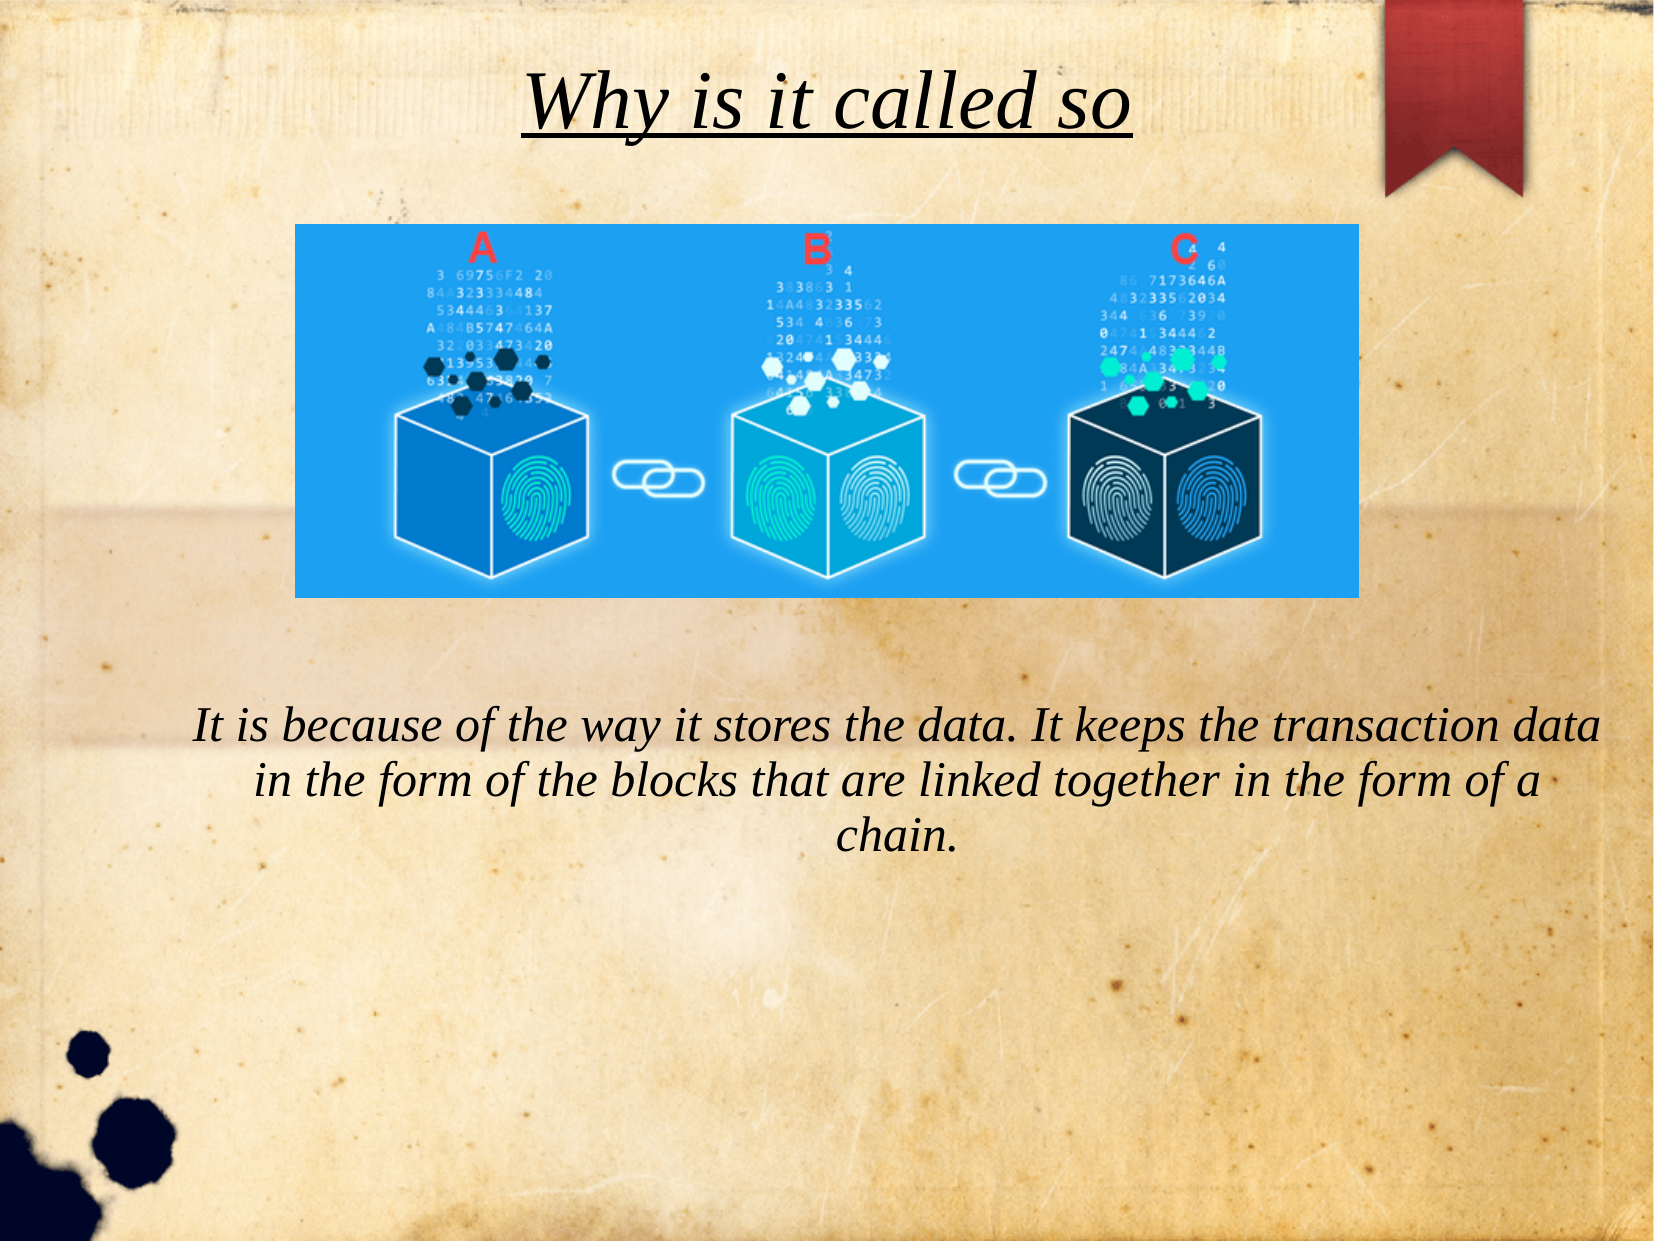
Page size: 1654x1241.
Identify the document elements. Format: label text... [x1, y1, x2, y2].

list It is because of the way it stores the data. It keeps the transaction data in the form of the blocks that are linked together in the form of a chain. [118, 696, 1607, 875]
title Why is it called so [106, 0, 1548, 201]
picture [0, 0, 1654, 1241]
